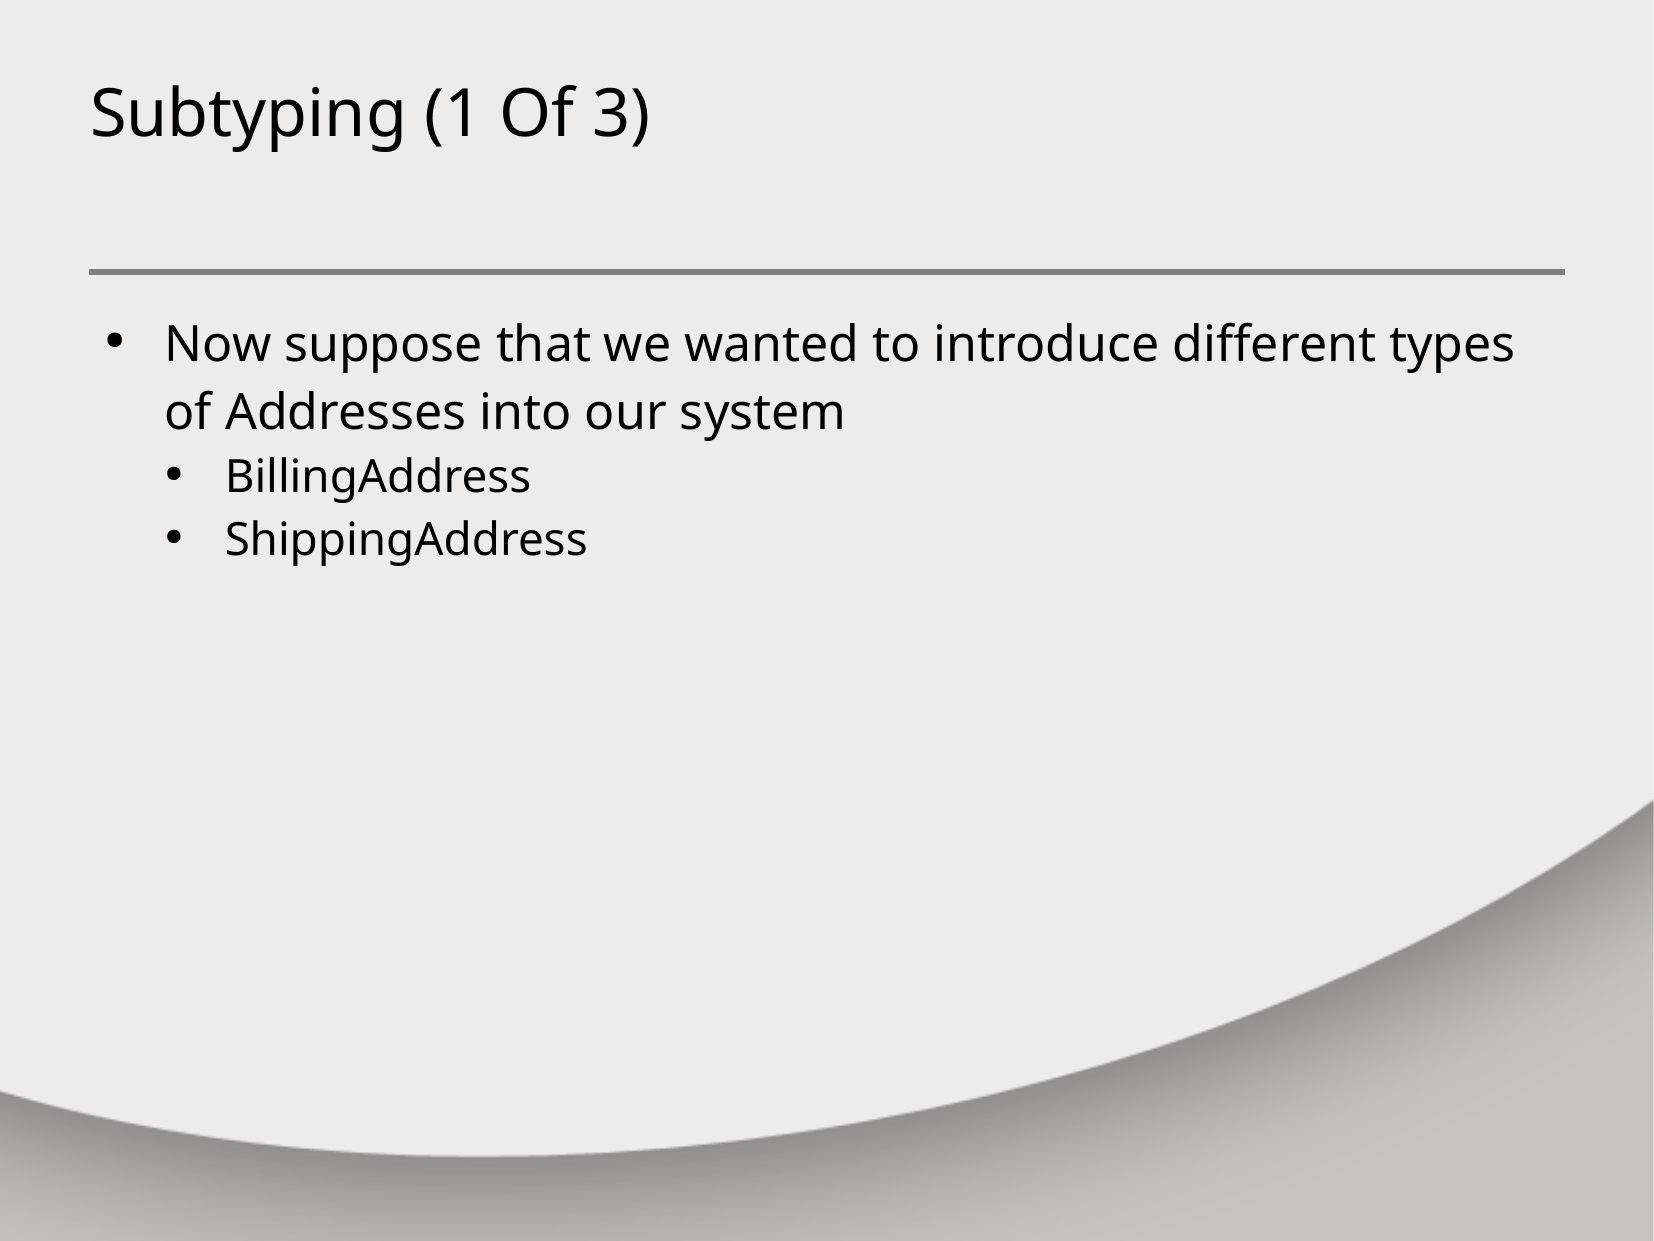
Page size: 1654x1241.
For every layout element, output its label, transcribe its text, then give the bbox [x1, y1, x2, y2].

picture [0, 0, 1654, 1241]
text_box Now suppose that we wanted to introduce different types of Addresses into our system BillingAddress ShippingAddress [90, 300, 1567, 1157]
title Subtyping (1 Of 3) [90, 75, 1565, 238]
